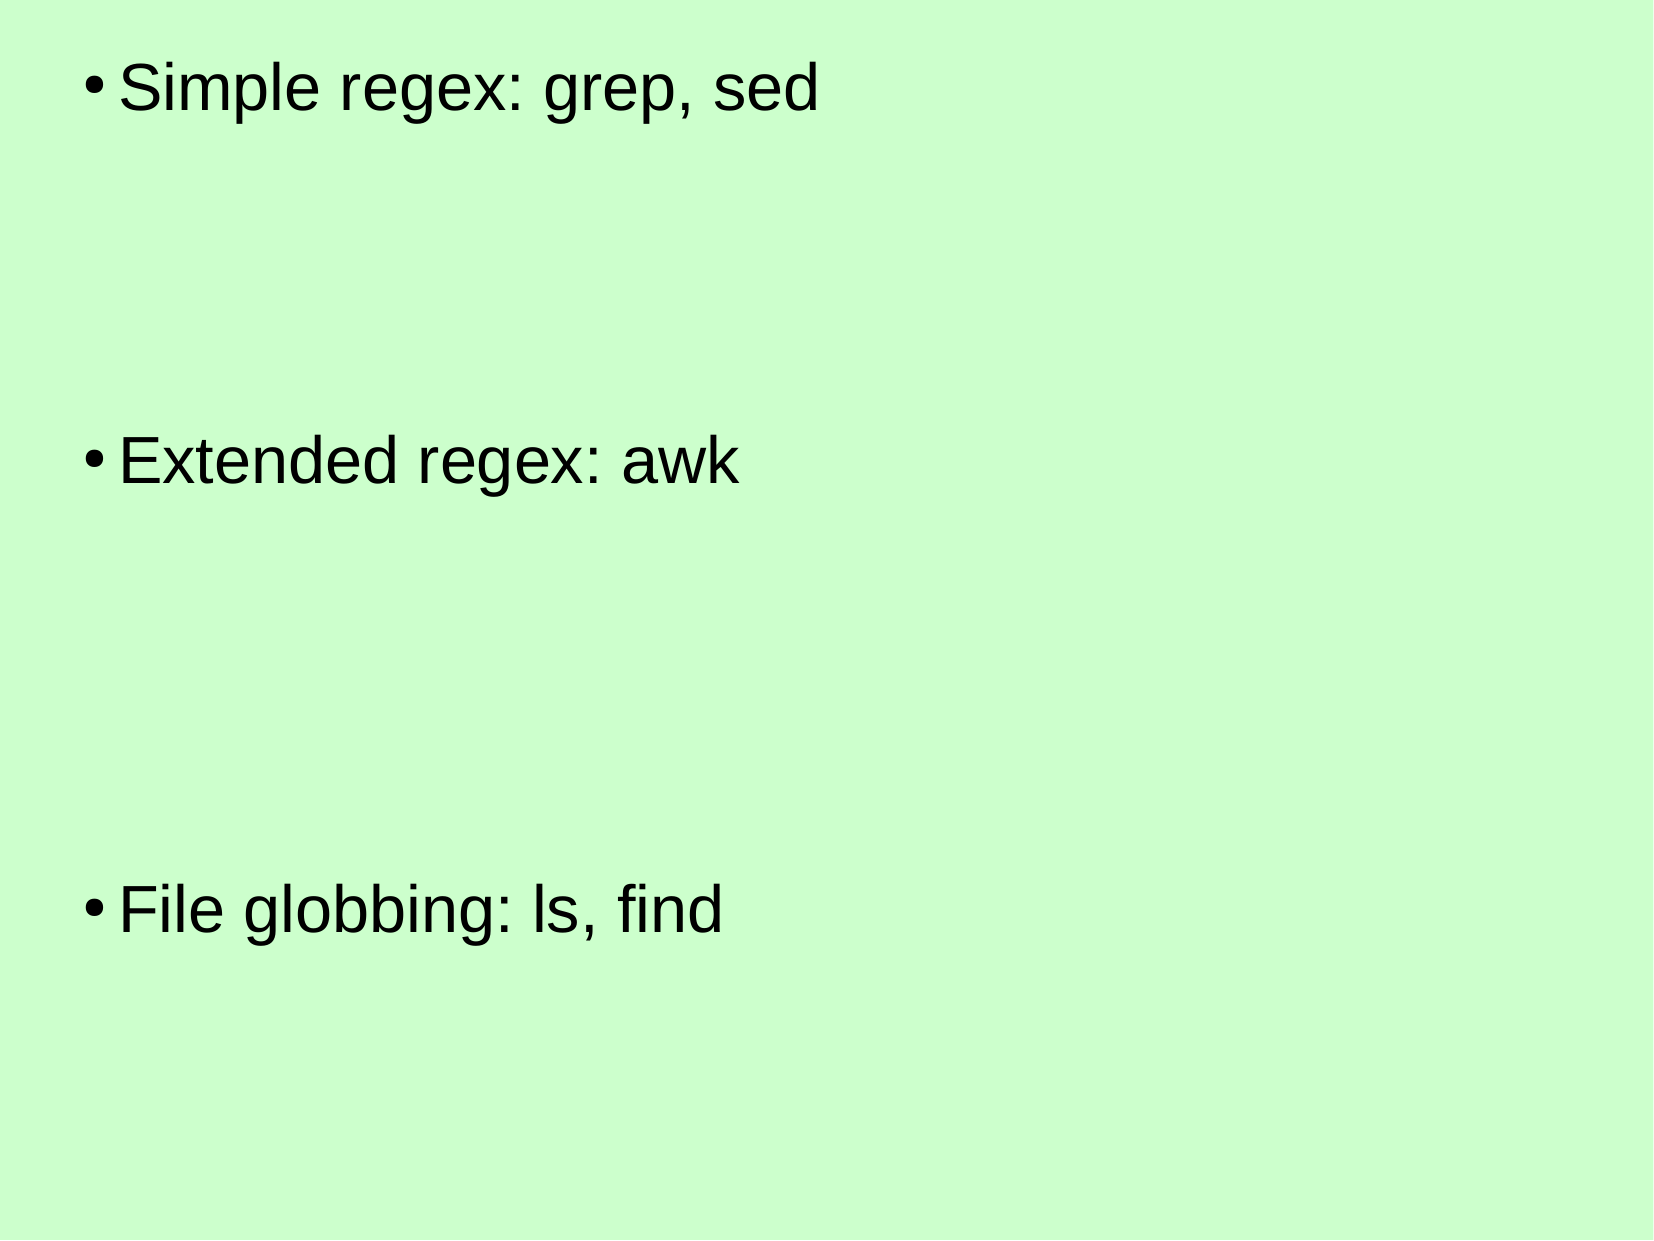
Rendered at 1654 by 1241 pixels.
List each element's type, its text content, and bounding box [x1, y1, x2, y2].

subtitle Simple regex: grep, sed Extended regex: awk File globbing: ls, find [82, 49, 1571, 1010]
